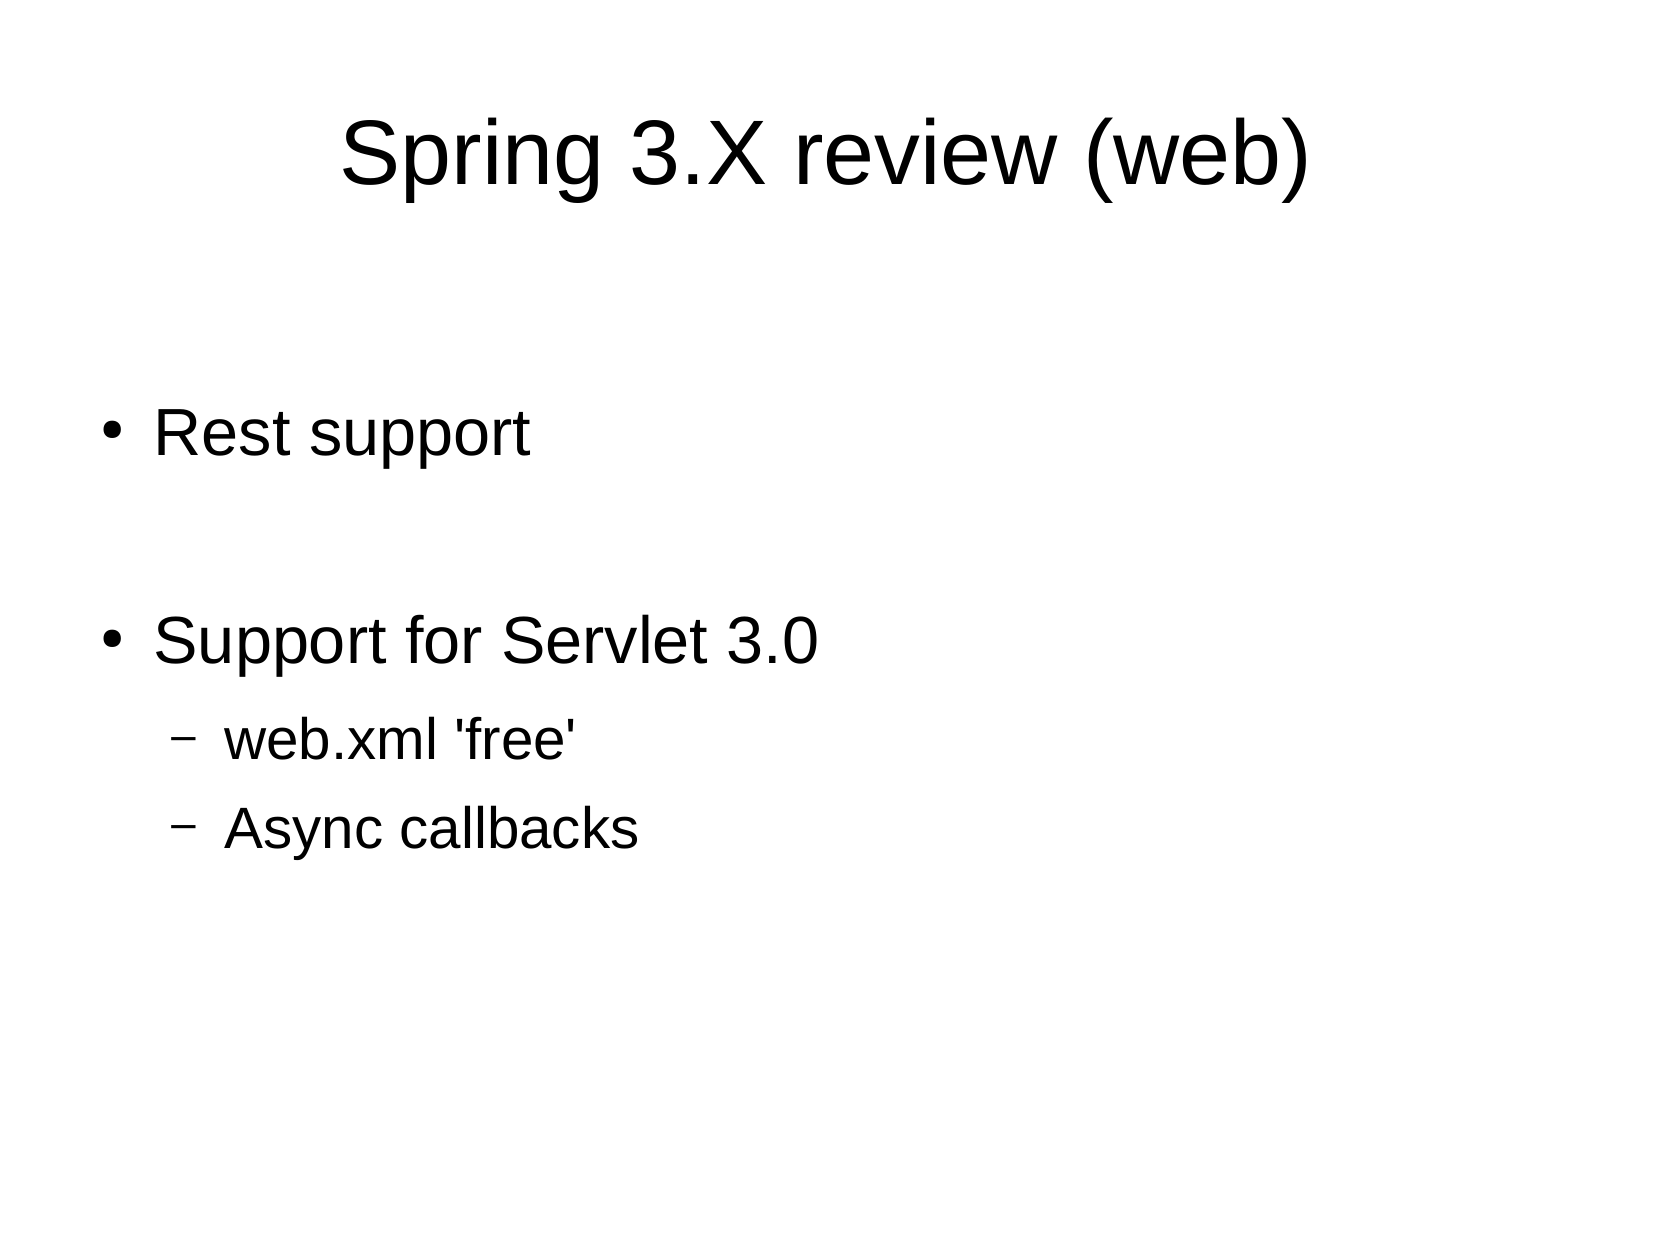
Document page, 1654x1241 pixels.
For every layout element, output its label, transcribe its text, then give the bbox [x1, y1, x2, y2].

list Rest support Support for Servlet 3.0 web.xml 'free' Async callbacks [82, 290, 1538, 1010]
title Spring 3.X review (web) [82, 49, 1571, 257]
